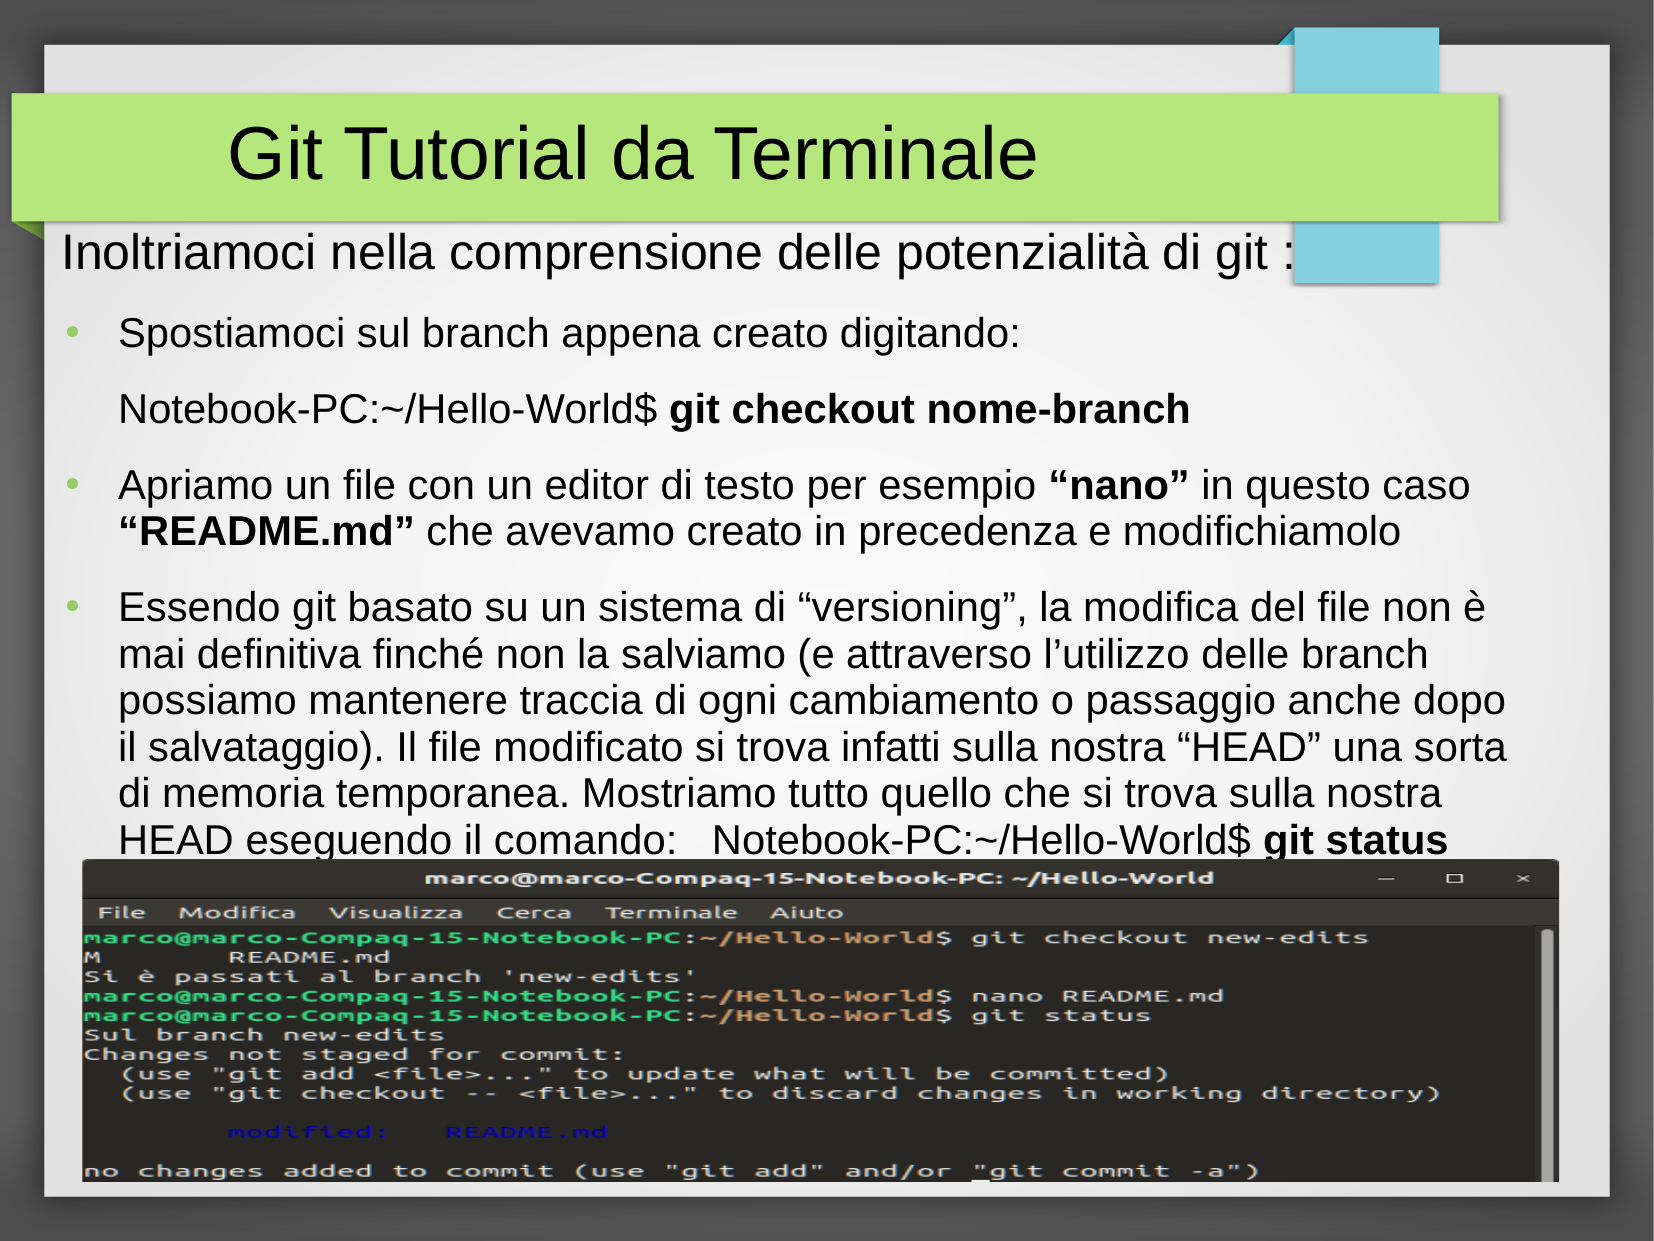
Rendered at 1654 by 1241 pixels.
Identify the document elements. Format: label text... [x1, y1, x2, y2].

title Git Tutorial da Terminale [82, 94, 1264, 213]
picture [0, 0, 1654, 1241]
list Inoltriamoci nella comprensione delle potenzialità di git : Spostiamoci sul branch appena creato digitando: Notebook-PC:~/Hello-World$ git checkout nome-branch Apriamo un file con un editor di testo per esempio “nano” in questo caso “README.md” che avevamo creato in precedenza e modifichiamolo Essendo git basato su un sistema di “versioning”, la modifica del file non è mai definitiva finché non la salviamo (e attraverso l’utilizzo delle branch possiamo mantenere traccia di ogni cambiamento o passaggio anche dopo il salvataggio). Il file modificato si trova infatti sulla nostra “HEAD” una sorta di memoria temporanea. Mostriamo tutto quello che si trova sulla nostra HEAD eseguendo il comando: Notebook-PC:~/Hello-World$ git status [47, 224, 1536, 944]
